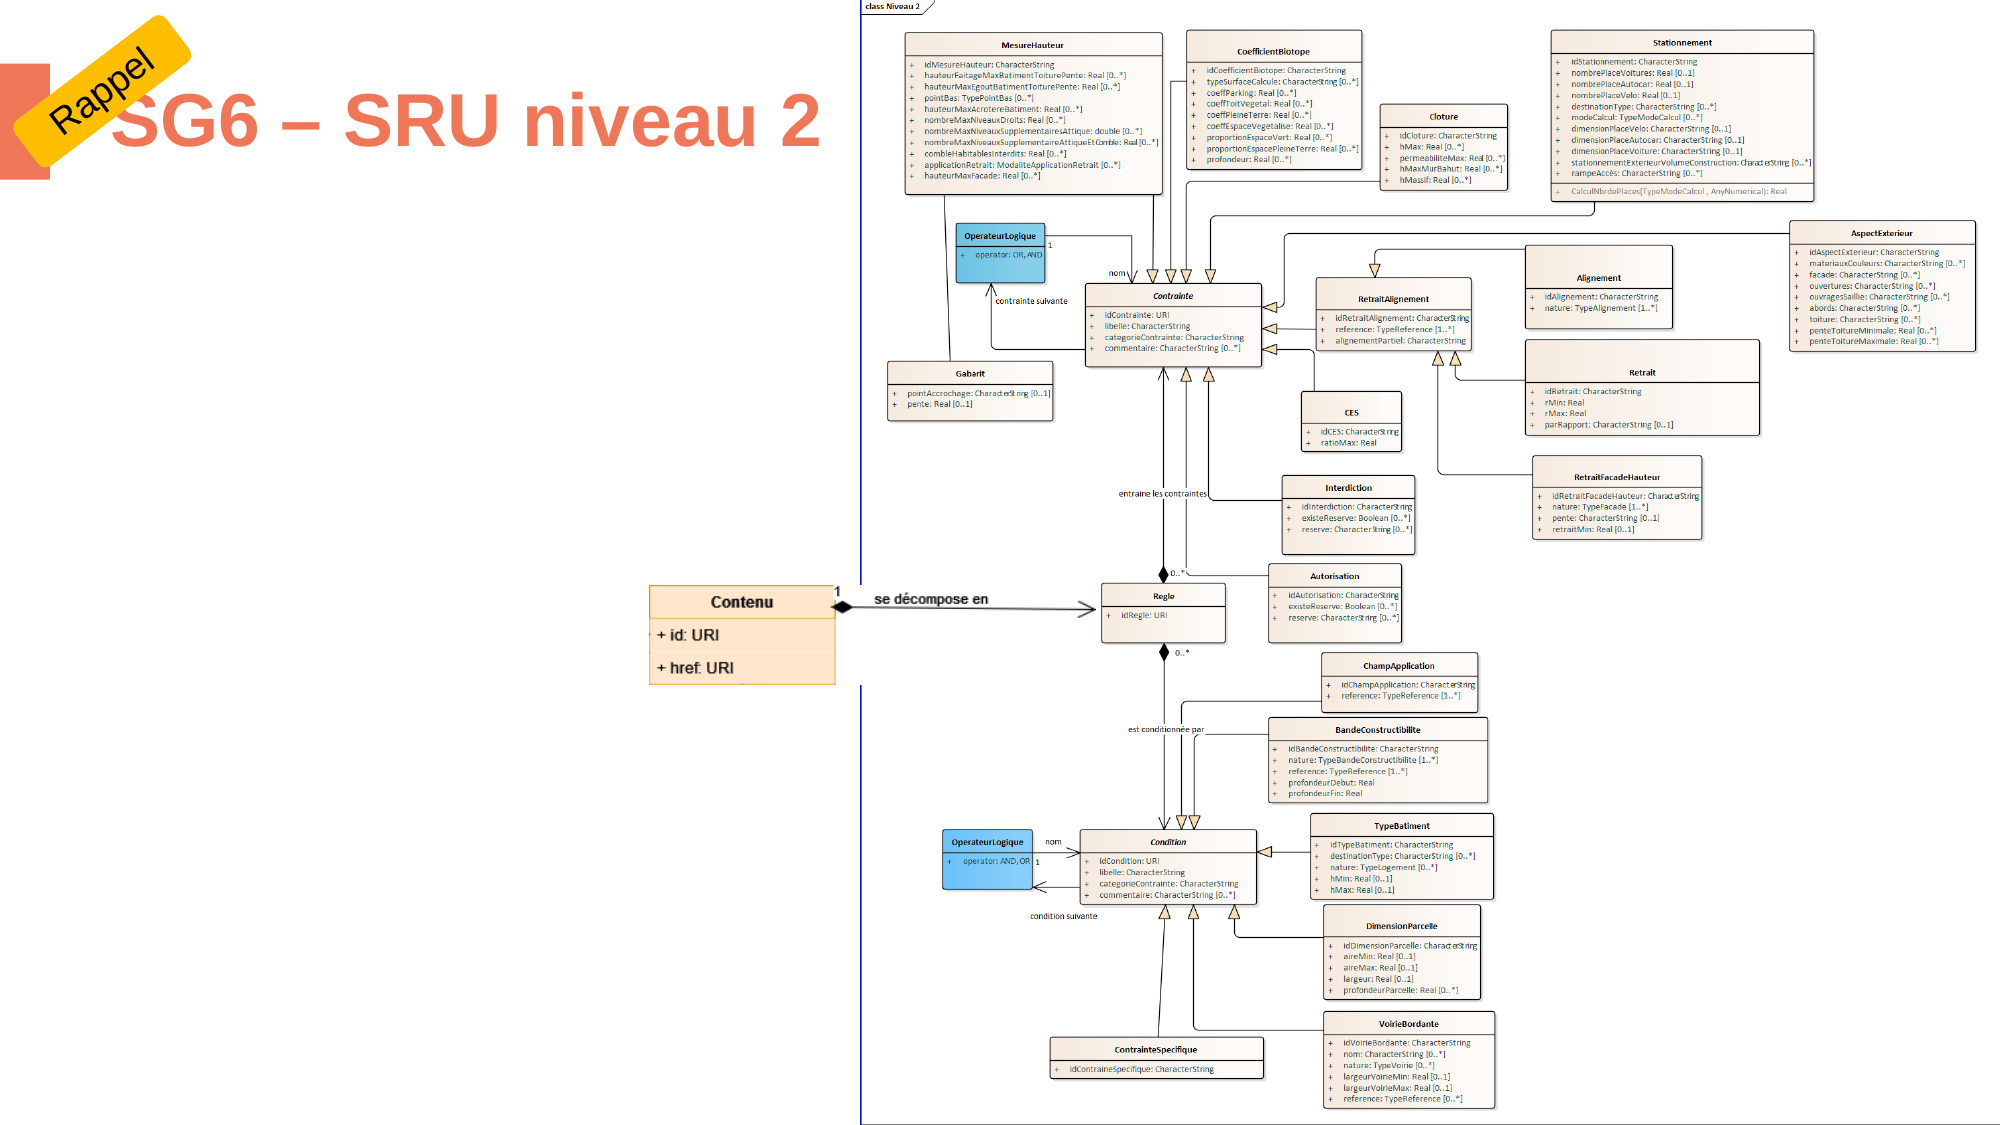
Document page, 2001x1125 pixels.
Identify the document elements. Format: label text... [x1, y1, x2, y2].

title SG6 – SRU niveau 2 [74, 70, 860, 174]
picture [649, 0, 2000, 1125]
text_box Rappel [13, 15, 192, 168]
